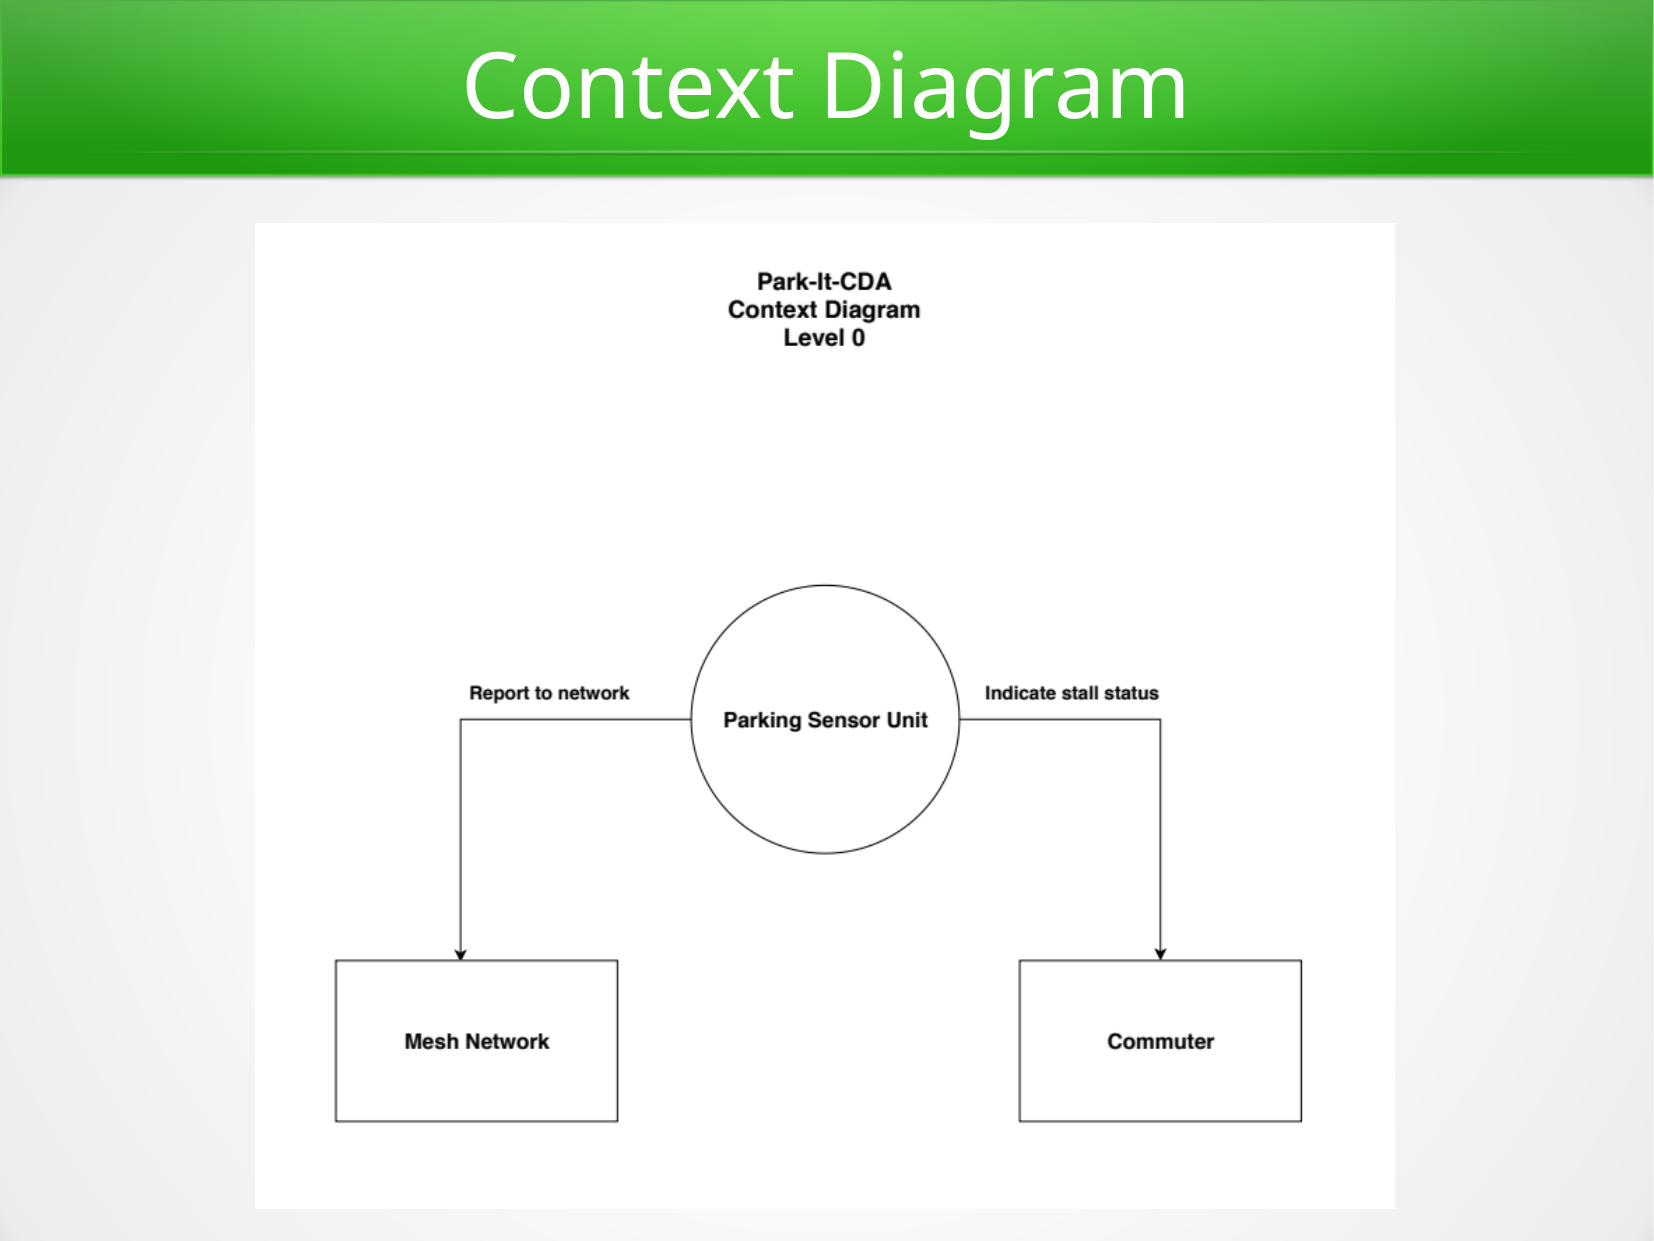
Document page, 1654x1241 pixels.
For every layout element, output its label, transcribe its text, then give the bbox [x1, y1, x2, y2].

picture [0, 0, 1654, 1241]
title Context Diagram [82, 11, 1571, 154]
